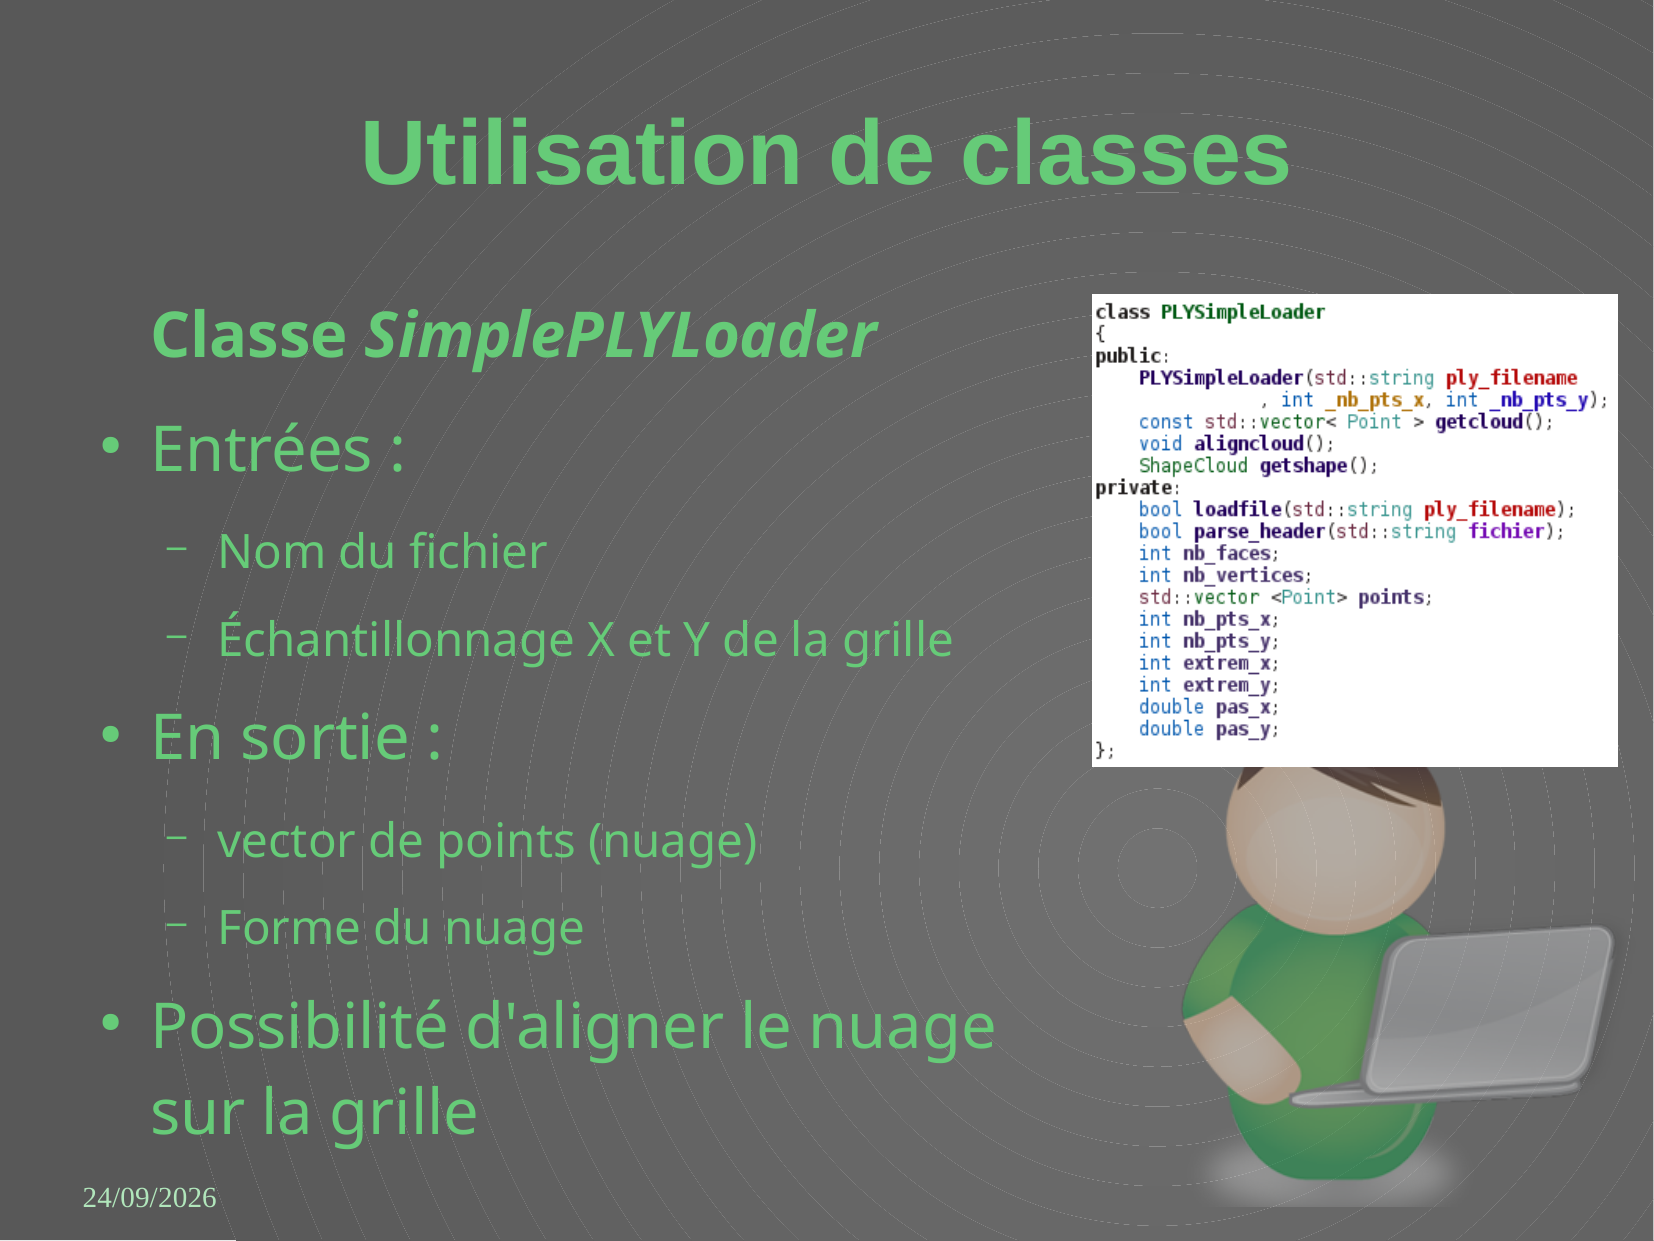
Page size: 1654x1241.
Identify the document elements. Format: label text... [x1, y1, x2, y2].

picture [1092, 294, 1642, 1207]
title Utilisation de classes [82, 49, 1571, 257]
list Classe SimplePLYLoader Entrées : Nom du fichier Échantillonnage X et Y de la grille En sortie : vector de points (nuage) Forme du nuage Possibilité d'aligner le nuage sur la grille [82, 290, 1065, 1158]
